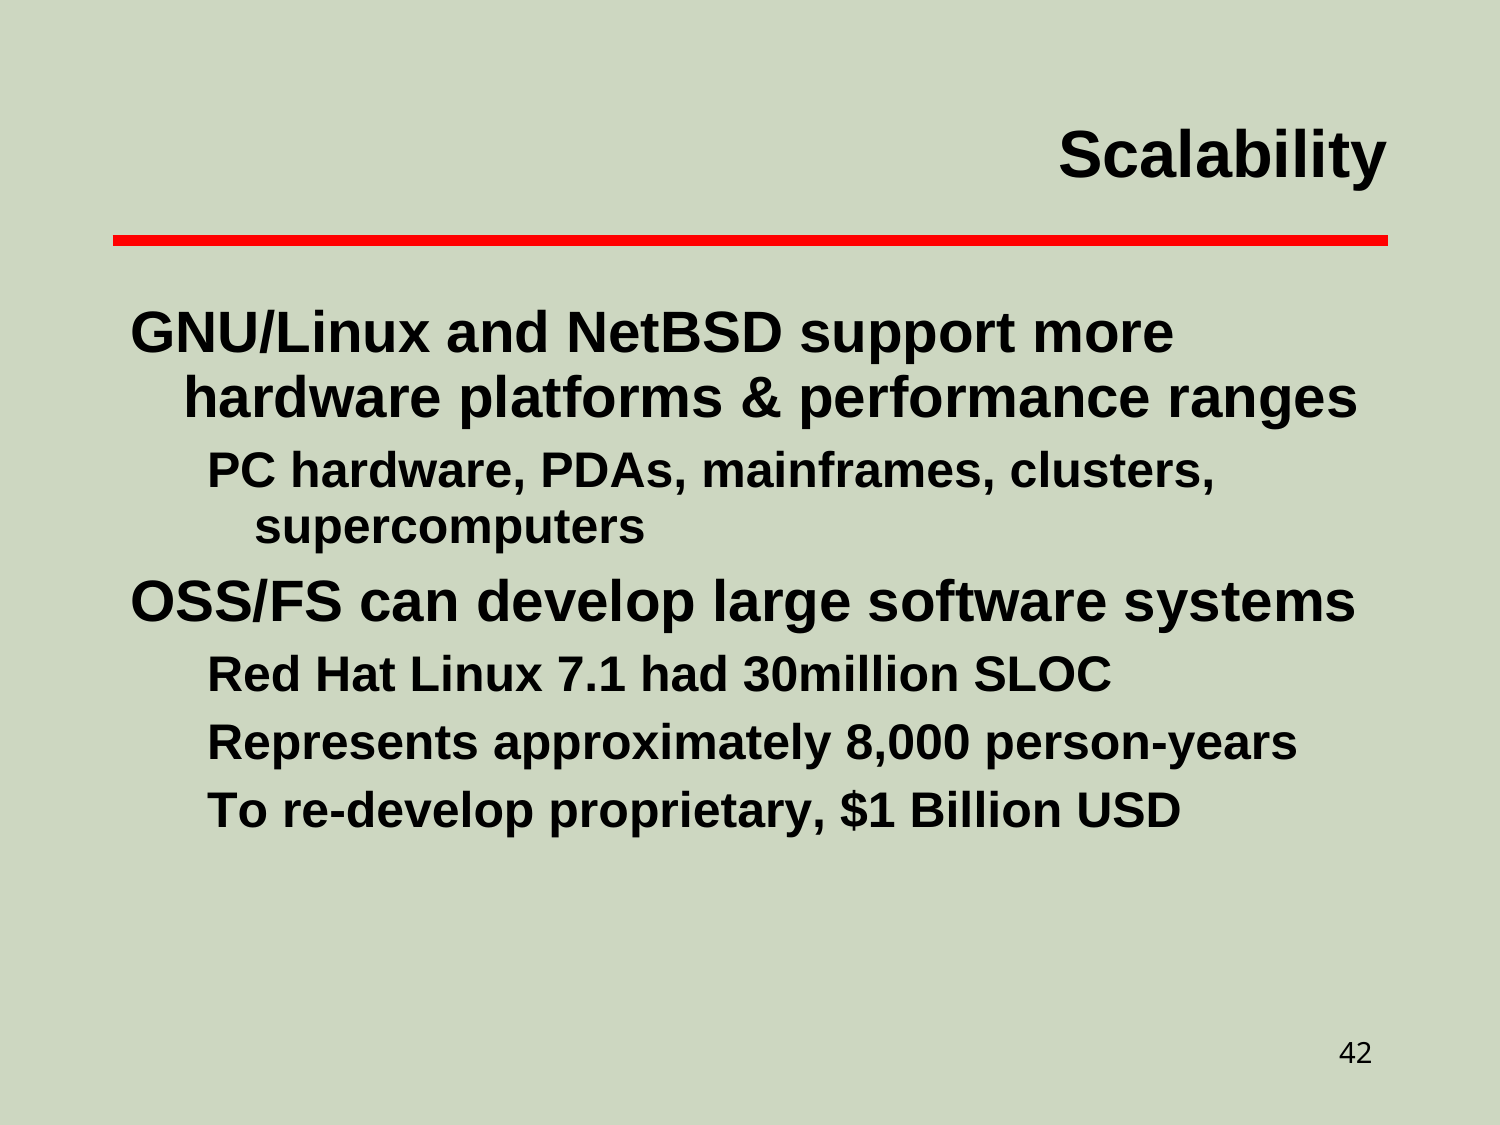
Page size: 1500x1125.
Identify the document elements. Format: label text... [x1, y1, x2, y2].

list GNU/Linux and NetBSD support more hardware platforms & performance ranges PC hardware, PDAs, mainframes, clusters, supercomputers OSS/FS can develop large software systems Red Hat Linux 7.1 had 30million SLOC Represents approximately 8,000 person-years To re-develop proprietary, $1 Billion USD [112, 299, 1388, 1001]
title Scalability [337, 85, 1388, 224]
